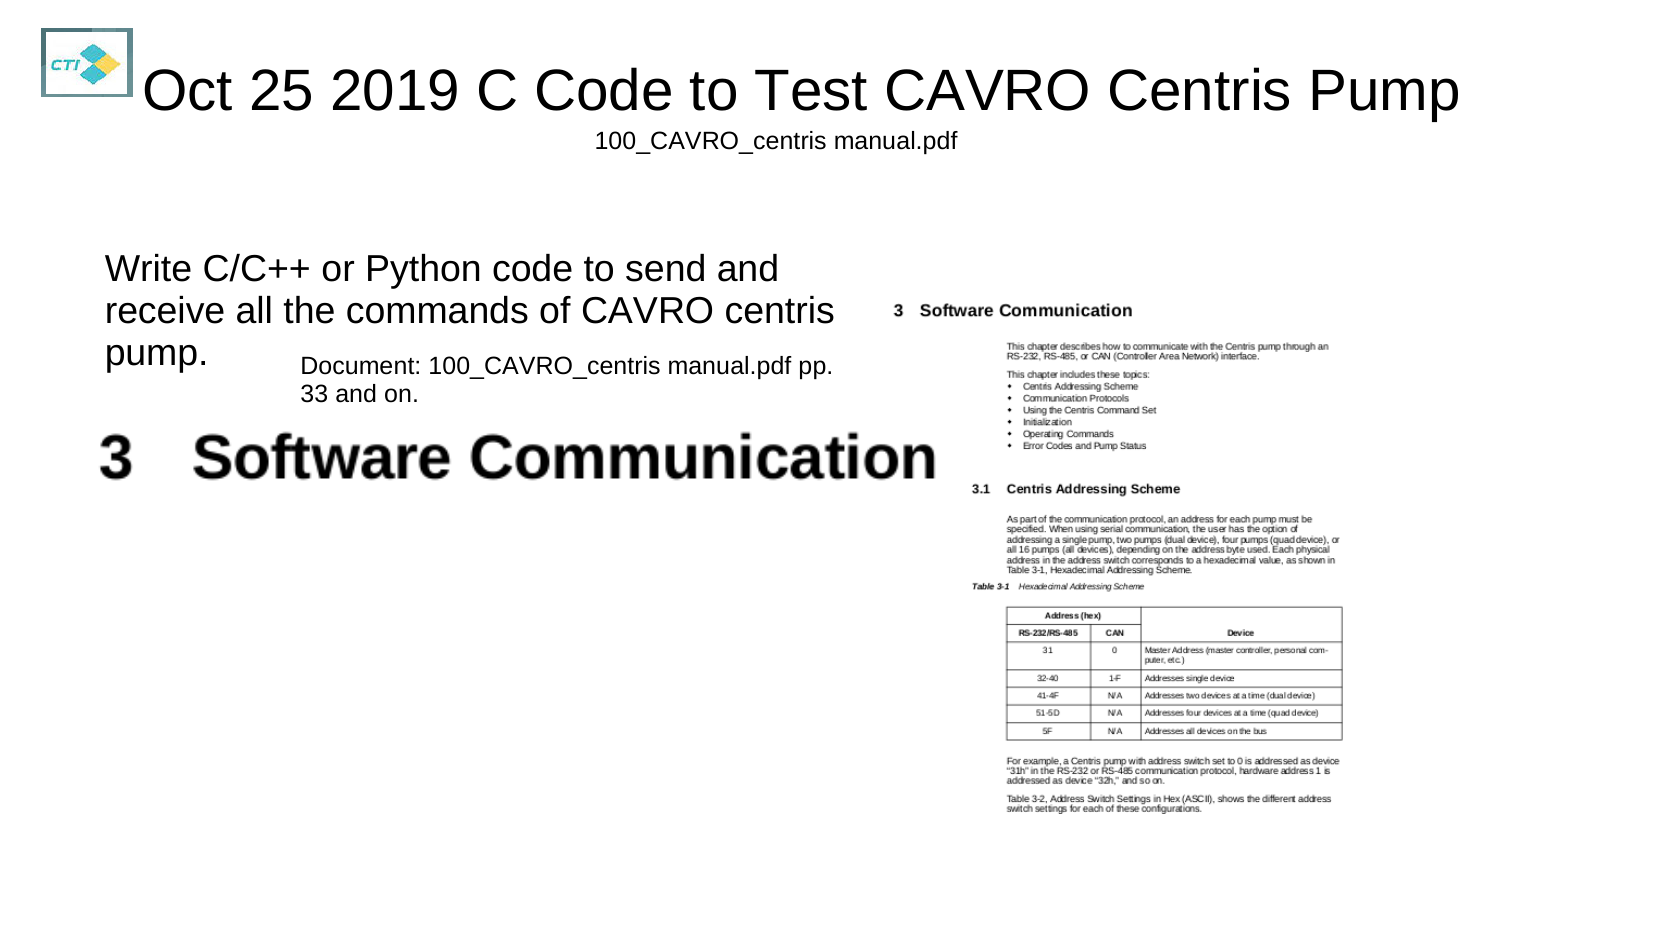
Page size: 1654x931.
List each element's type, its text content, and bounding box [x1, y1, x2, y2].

text_box 100_CAVRO_centris manual.pdf [579, 120, 1036, 191]
text_box Write C/C++ or Python code to send and receive all the commands of CAVRO centris pump. [90, 240, 901, 385]
text_box Document: 100_CAVRO_centris manual.pdf pp. 33 and on. [285, 345, 856, 416]
title Oct 25 2019 C Code to Test CAVRO Centris Pump [82, 10, 1571, 166]
picture [83, 299, 1358, 814]
picture [41, 28, 133, 97]
